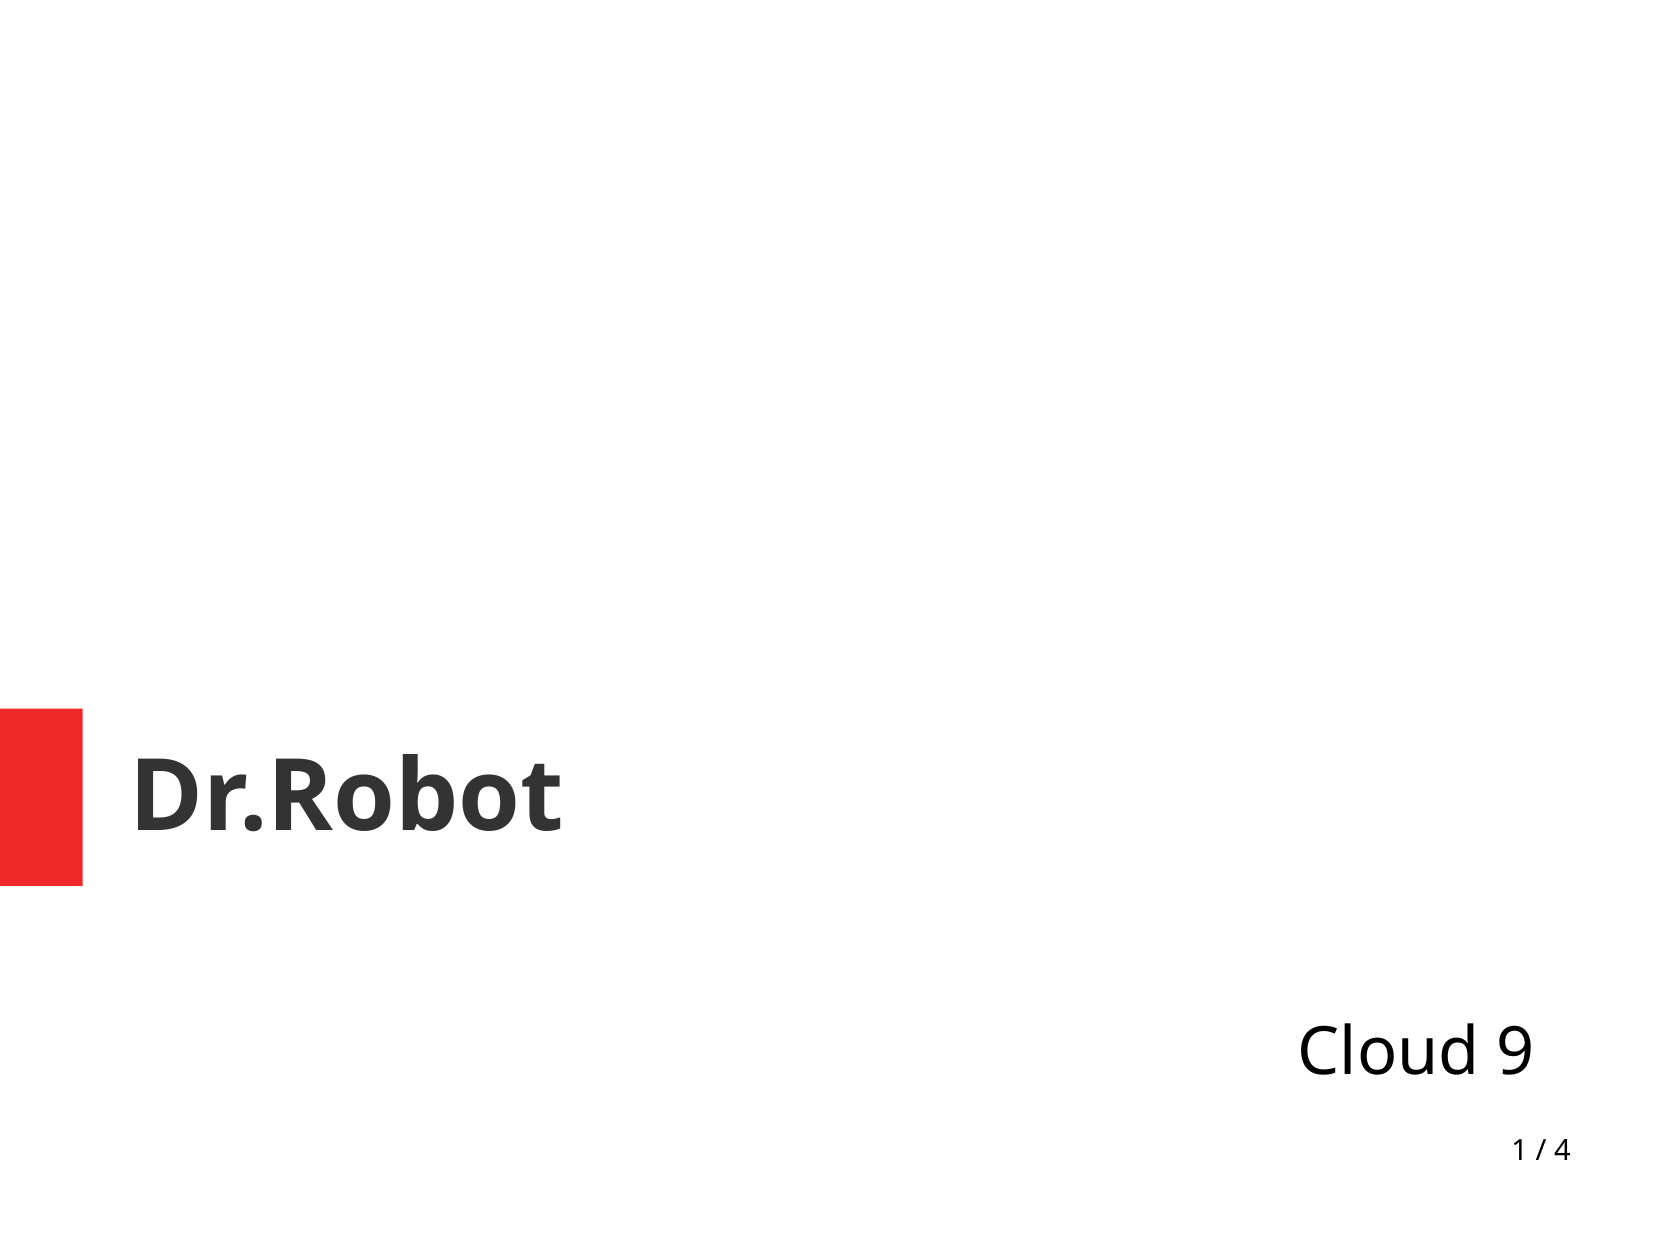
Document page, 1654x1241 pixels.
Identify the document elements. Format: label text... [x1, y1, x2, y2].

subtitle Cloud 9 [129, 968, 1536, 1130]
title Dr.Robot [129, 655, 1536, 928]
